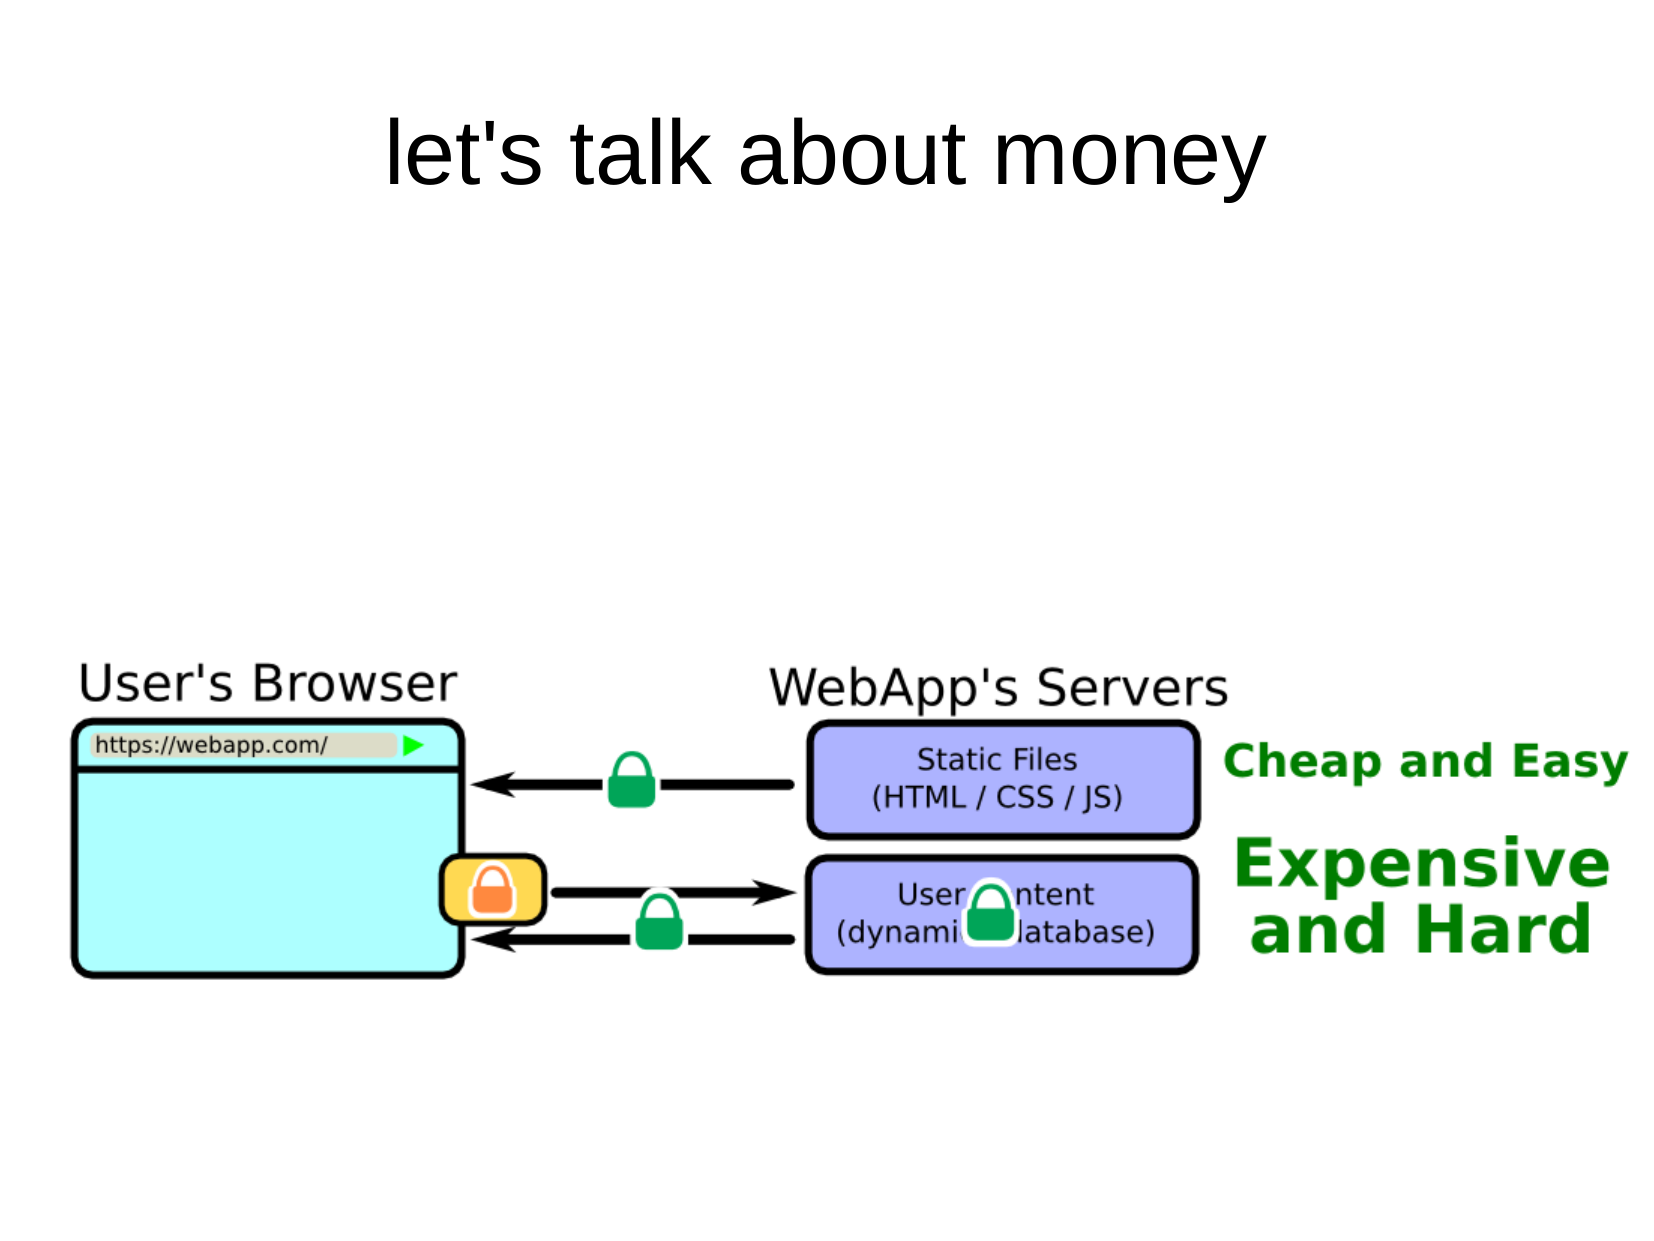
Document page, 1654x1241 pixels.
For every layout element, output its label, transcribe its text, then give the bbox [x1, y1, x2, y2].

title let's talk about money [82, 49, 1571, 257]
picture [4, 547, 1654, 1083]
